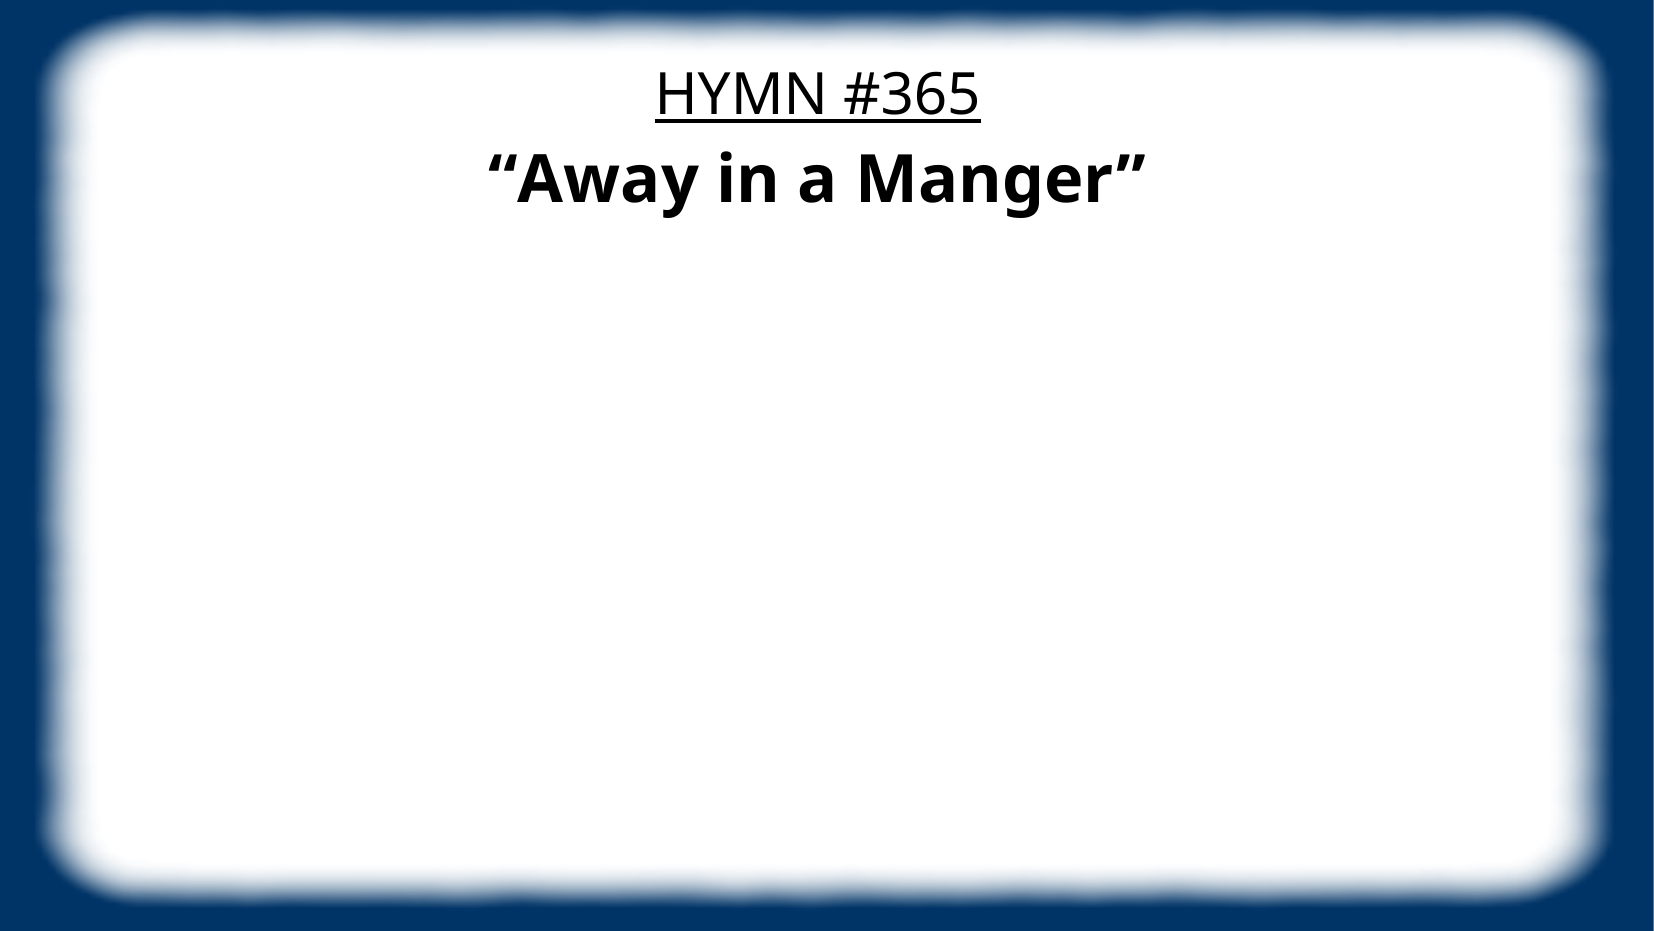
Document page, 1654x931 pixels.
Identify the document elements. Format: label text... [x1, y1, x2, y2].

text_box HYMN #365 “Away in a Manger” [105, 45, 1531, 226]
picture [0, 0, 1654, 931]
